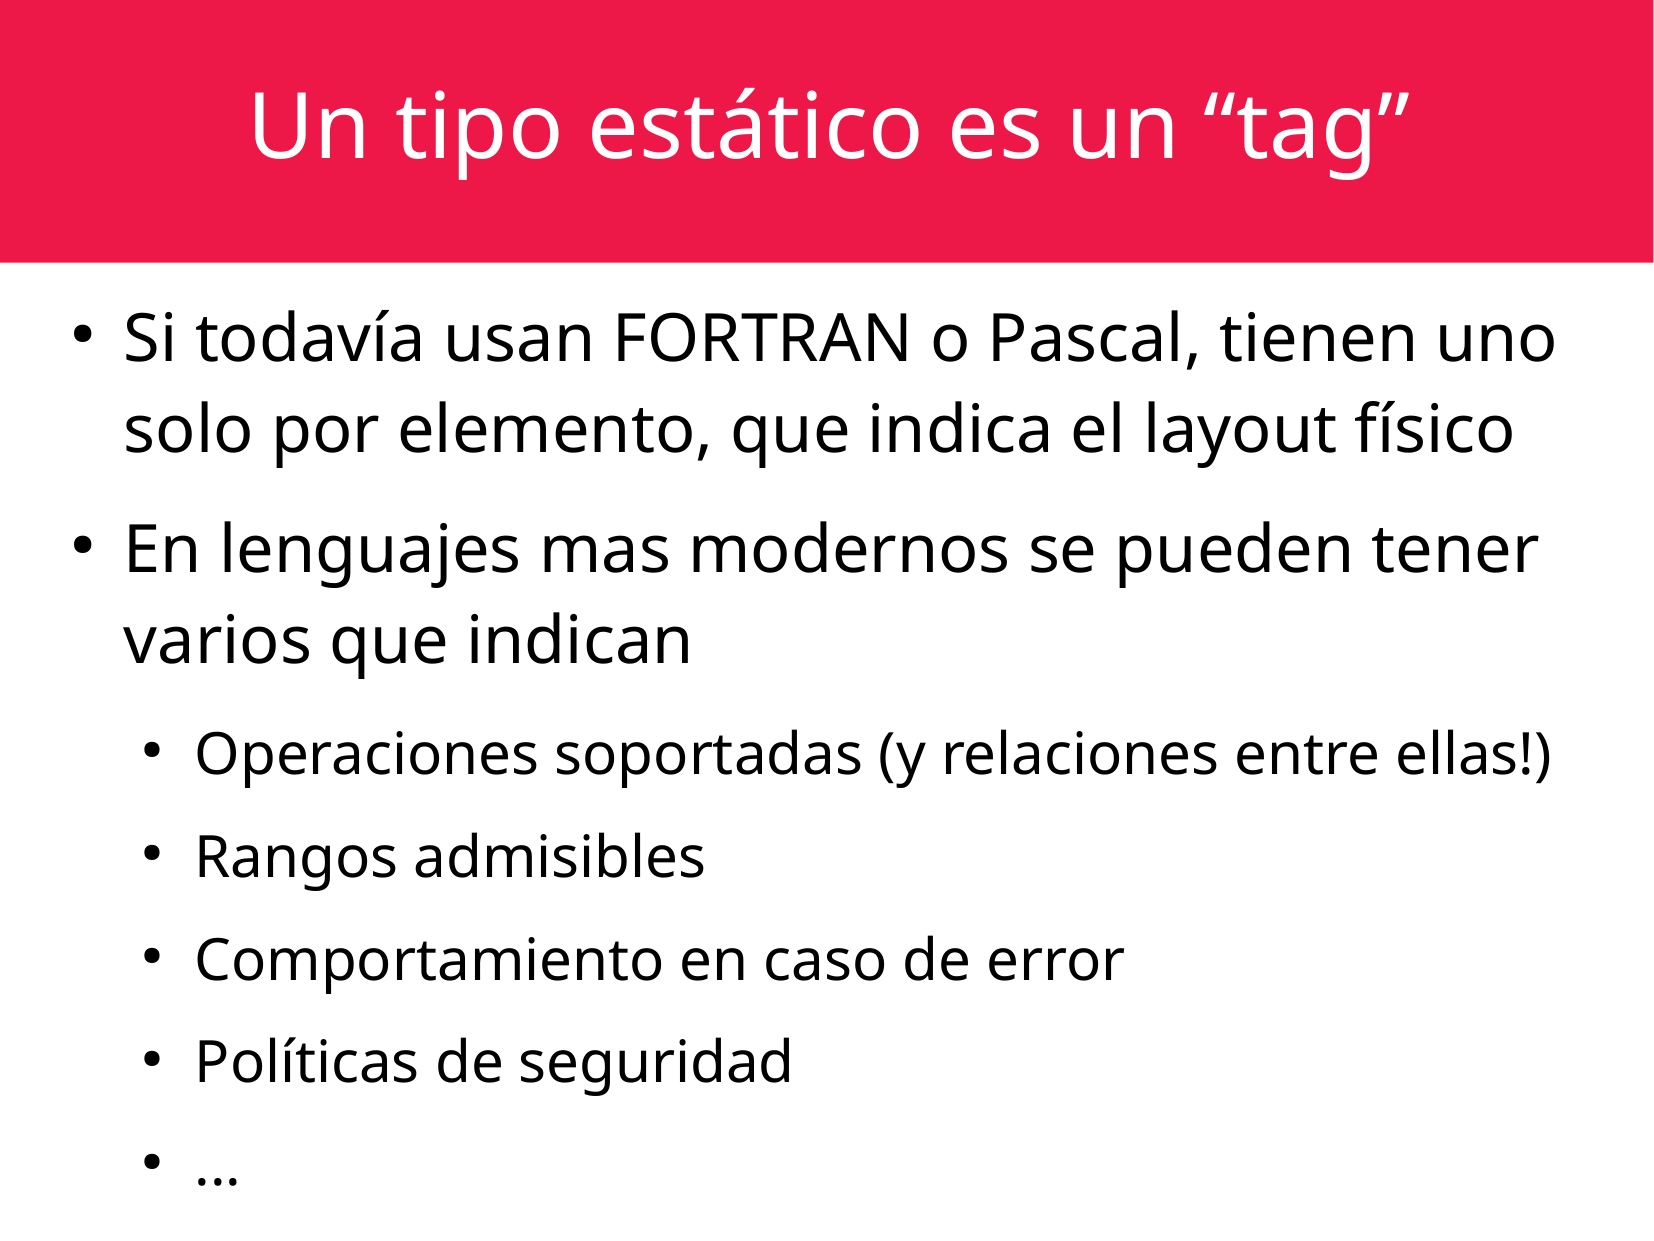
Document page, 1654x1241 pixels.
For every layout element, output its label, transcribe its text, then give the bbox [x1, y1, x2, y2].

title Un tipo estático es un “tag” [47, 19, 1613, 228]
list Si todavía usan FORTRAN o Pascal, tienen uno solo por elemento, que indica el layout físico En lenguajes mas modernos se pueden tener varios que indican Operaciones soportadas (y relaciones entre ellas!) Rangos admisibles Comportamiento en caso de error Políticas de seguridad ... [53, 290, 1613, 1241]
